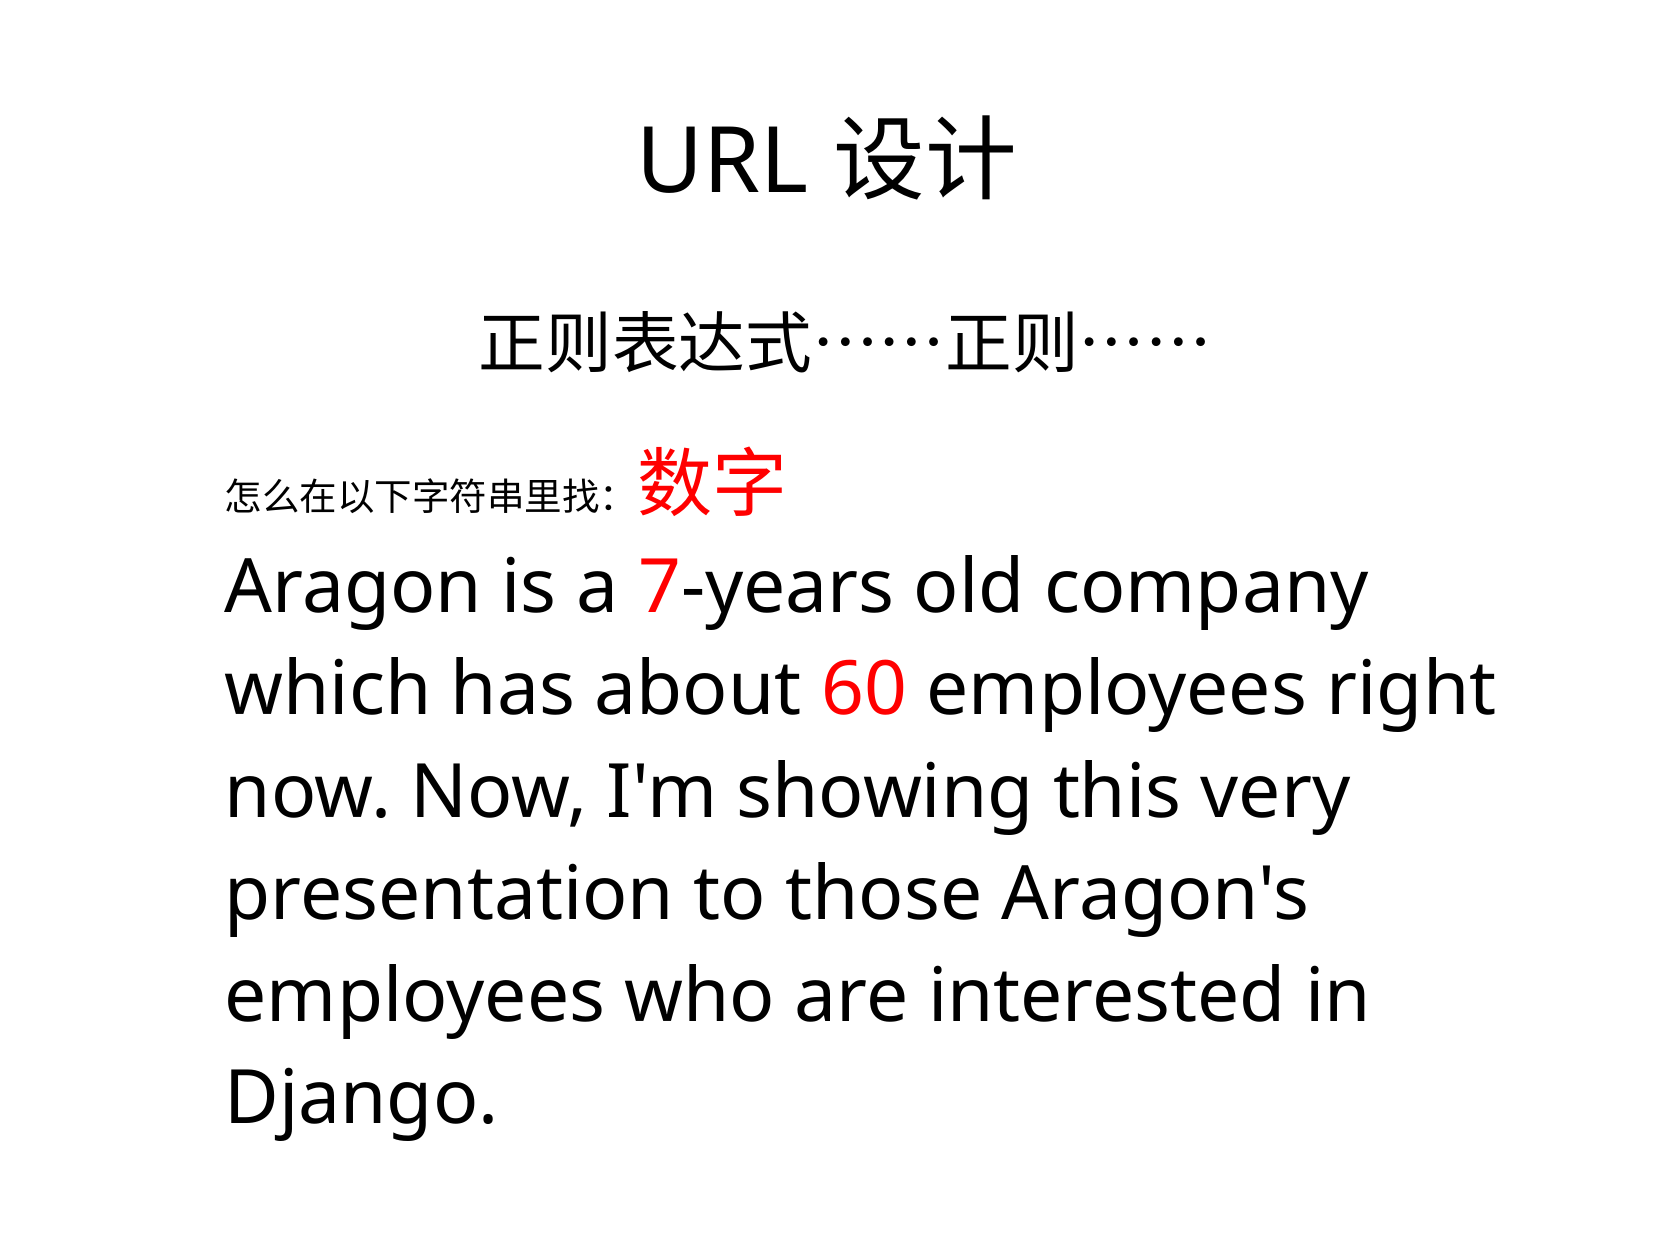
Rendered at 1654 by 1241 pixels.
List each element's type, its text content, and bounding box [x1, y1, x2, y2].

title URL设计 [82, 49, 1571, 257]
list 正则表达式……正则…… [82, 290, 1538, 414]
text_box 怎么在以下字符串里找：数字 Aragon is a 7-years old company which has about 60 employees right now. Now, I'm showing this very presentation to those Aragon's employees who are interested in Django. [207, 413, 1538, 1051]
